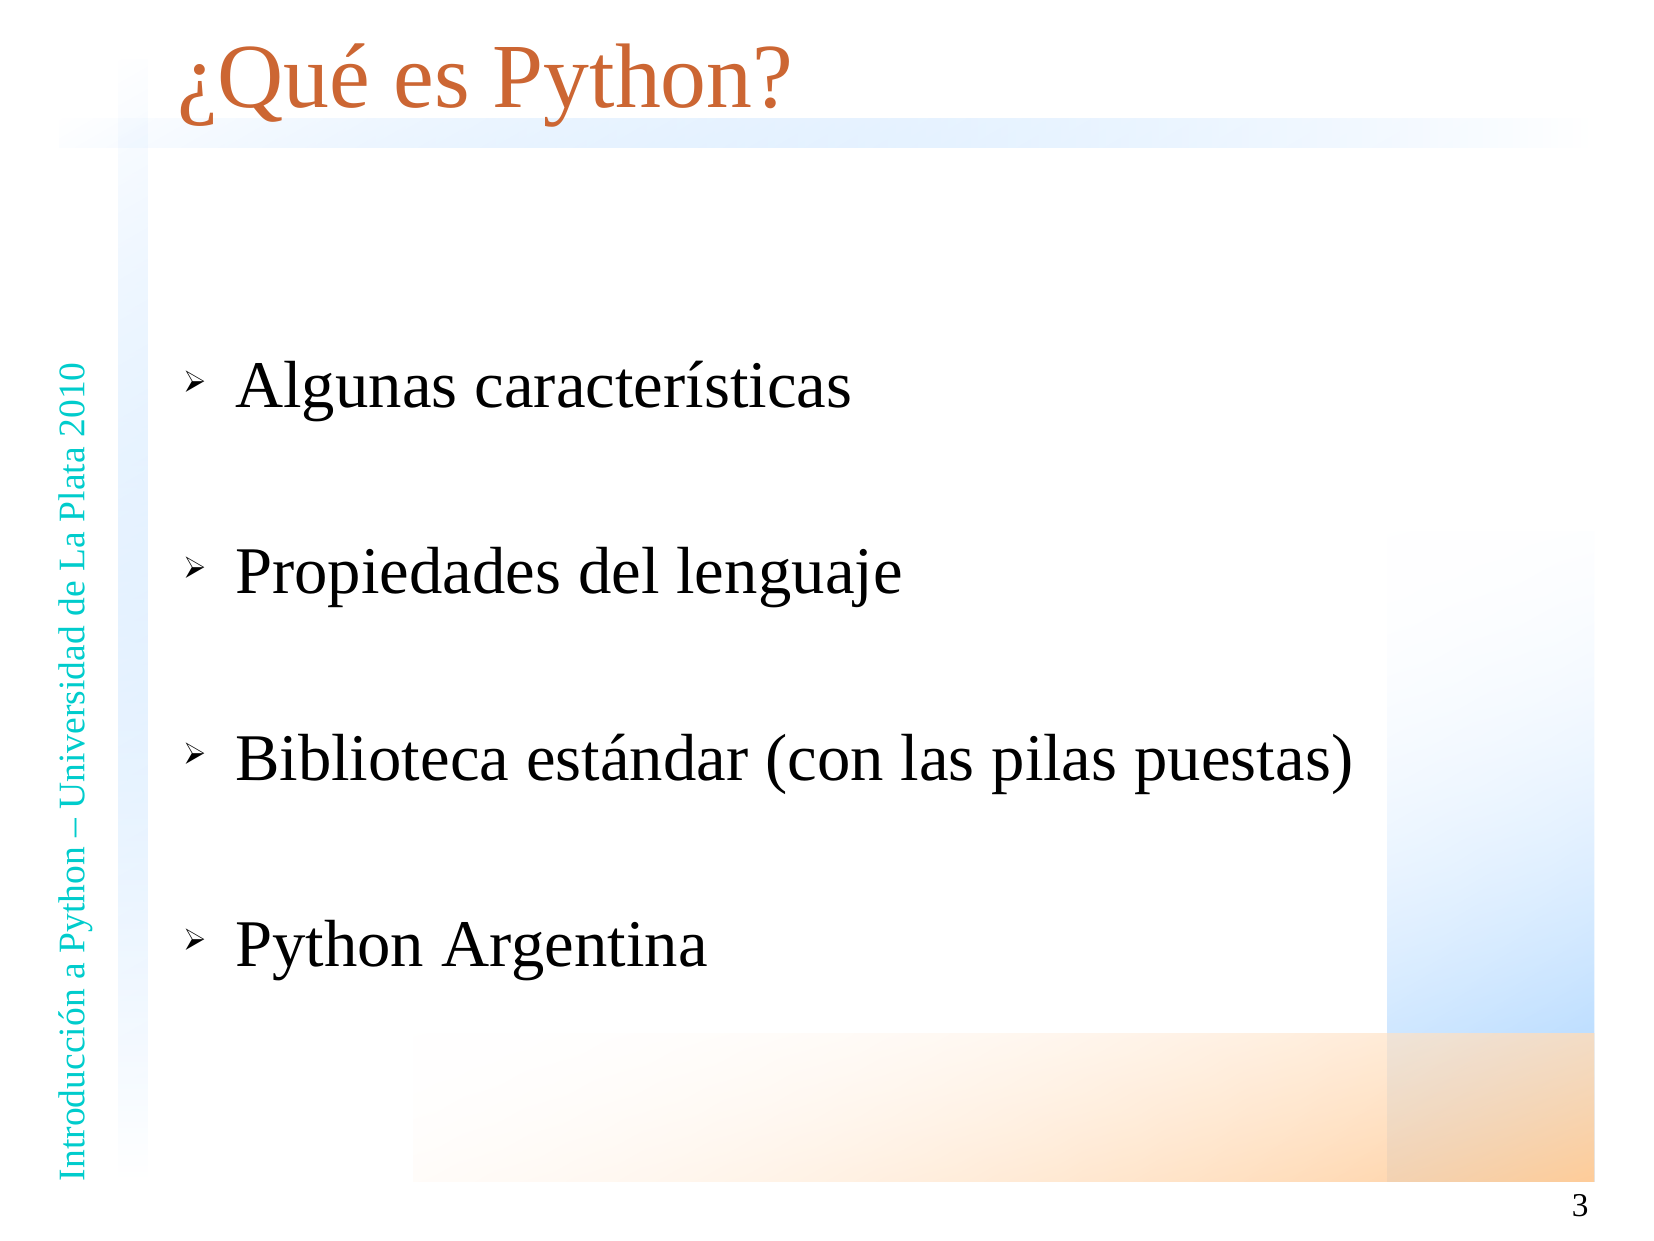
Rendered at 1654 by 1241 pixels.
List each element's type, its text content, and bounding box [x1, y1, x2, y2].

subtitle Algunas características Propiedades del lenguaje Biblioteca estándar (con las pilas puestas) Python Argentina [147, 147, 1595, 1182]
title ¿Qué es Python? [177, 0, 1595, 147]
